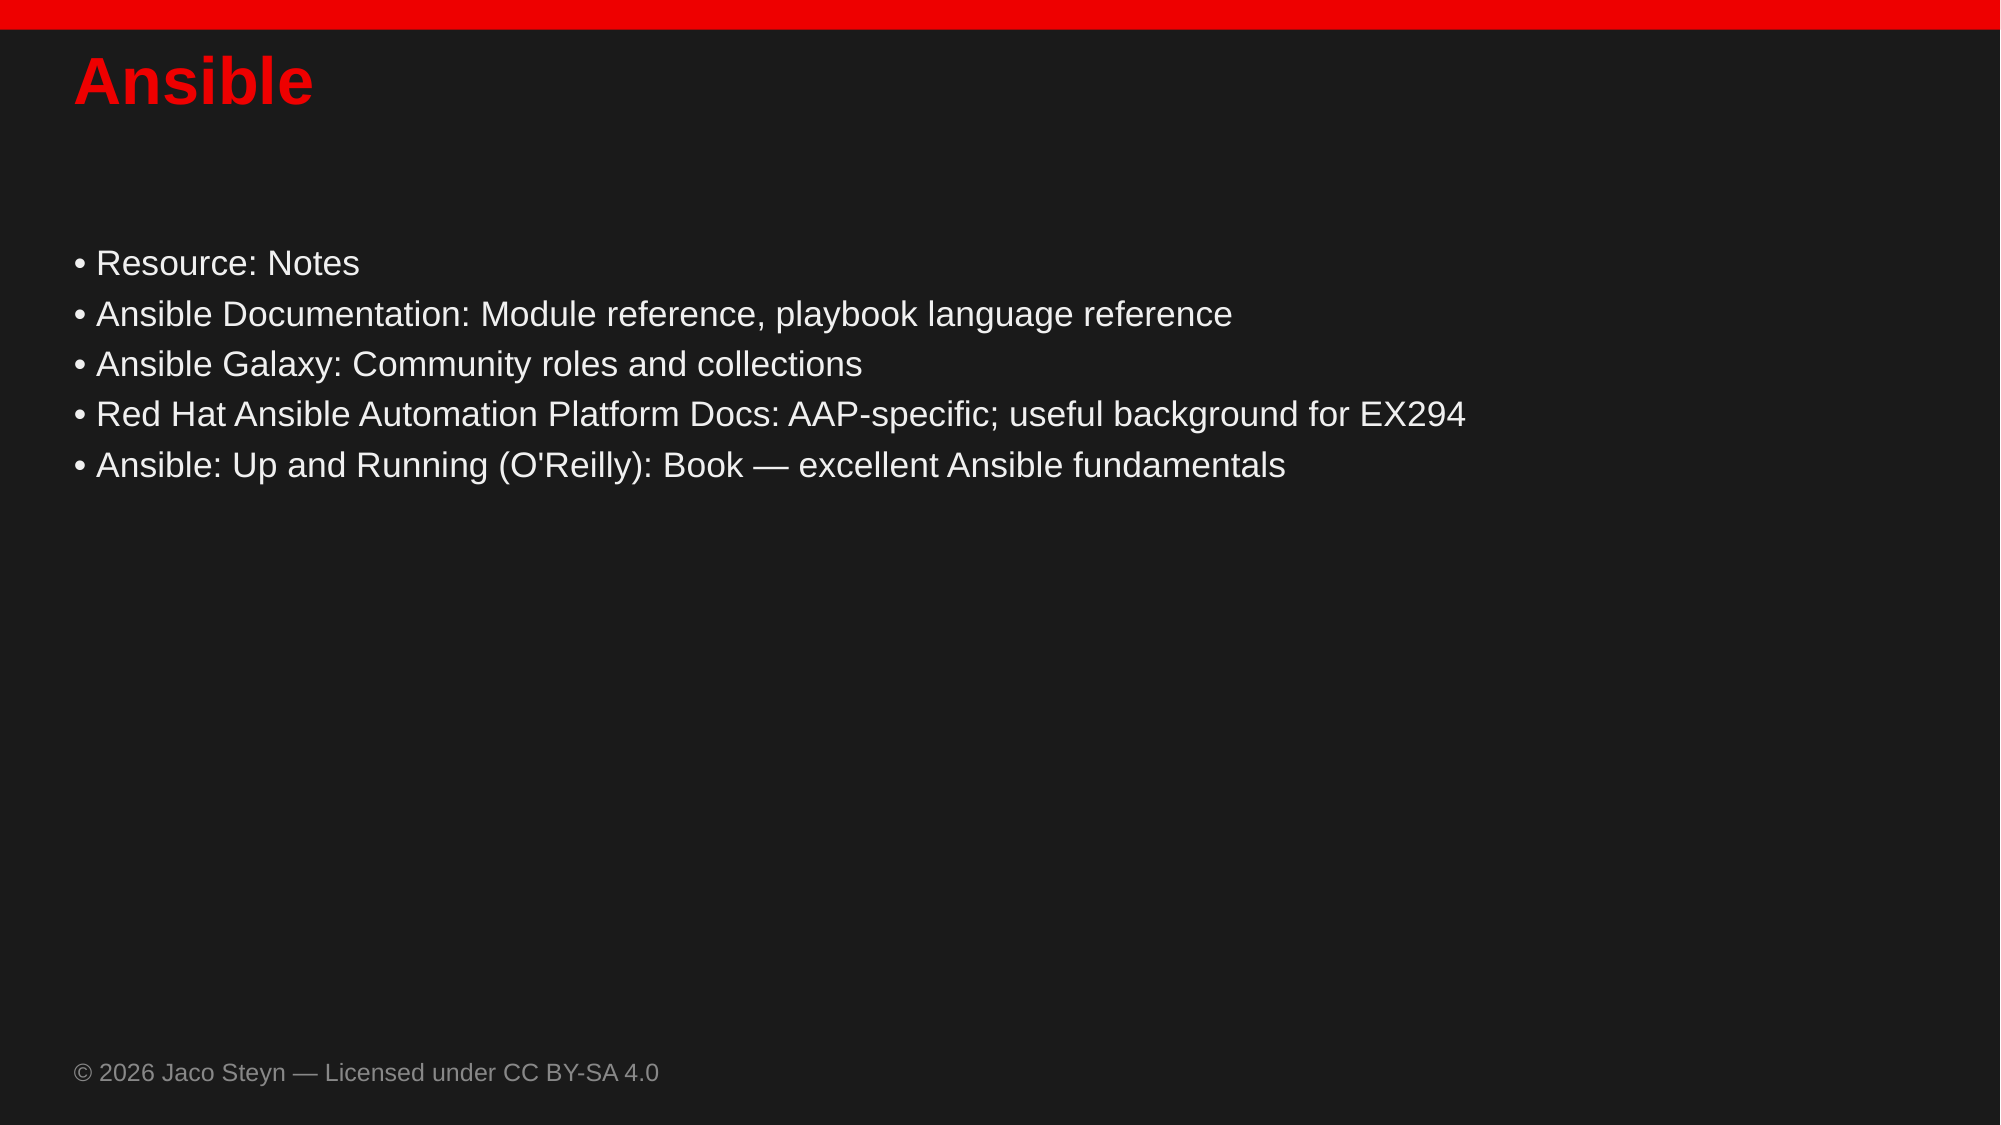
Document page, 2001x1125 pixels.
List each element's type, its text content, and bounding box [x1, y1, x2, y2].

text_box • Resource: Notes • Ansible Documentation: Module reference, playbook language reference • Ansible Galaxy: Community roles and collections • Red Hat Ansible Automation Platform Docs: AAP-specific; useful background for EX294 • Ansible: Up and Running (O'Reilly): Book — excellent Ansible fundamentals [59, 236, 1942, 1037]
text_box [0, 0, 2001, 30]
text_box © 2026 Jaco Steyn — Licensed under CC BY-SA 4.0 [59, 1051, 1942, 1093]
text_box Ansible [59, 36, 1942, 208]
